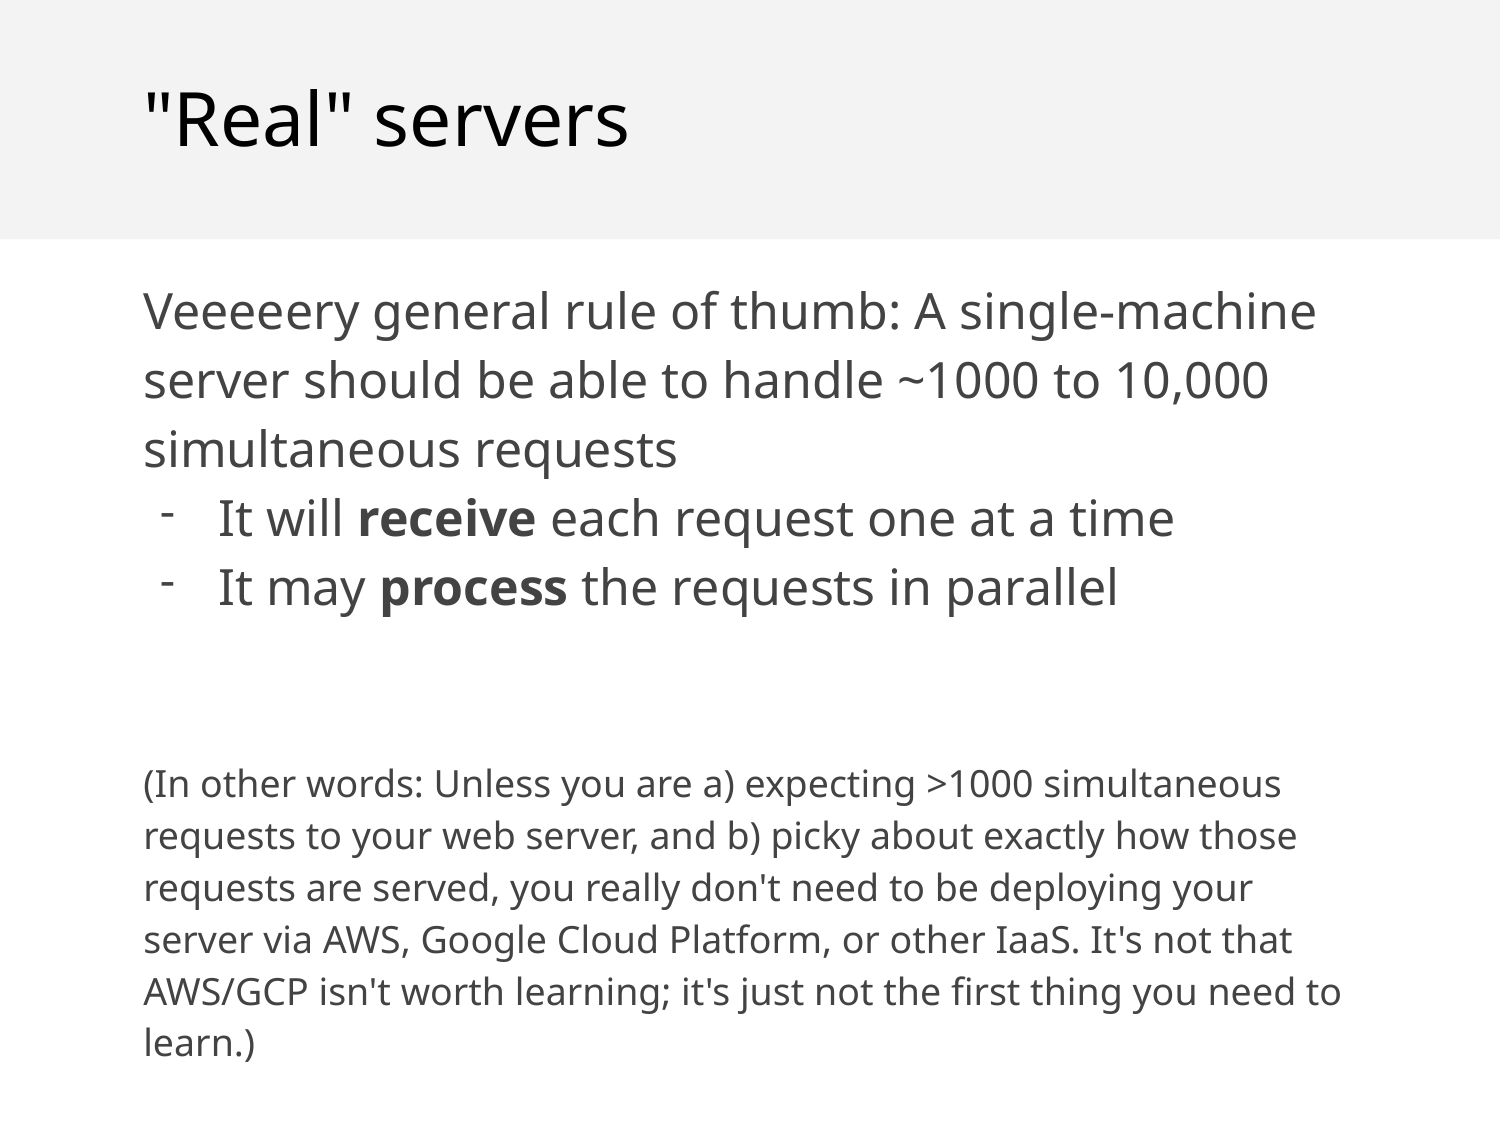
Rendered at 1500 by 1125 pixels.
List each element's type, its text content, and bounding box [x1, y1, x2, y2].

title "Real" servers [128, 56, 1372, 183]
list Veeeeery general rule of thumb: A single-machine server should be able to handle ~1000 to 10,000 simultaneous requests It will receive each request one at a time It may process the requests in parallel (In other words: Unless you are a) expecting >1000 simultaneous requests to your web server, and b) picky about exactly how those requests are served, you really don't need to be deploying your server via AWS, Google Cloud Platform, or other IaaS. It's not that AWS/GCP isn't worth learning; it's just not the first thing you need to learn.) [128, 255, 1372, 1004]
